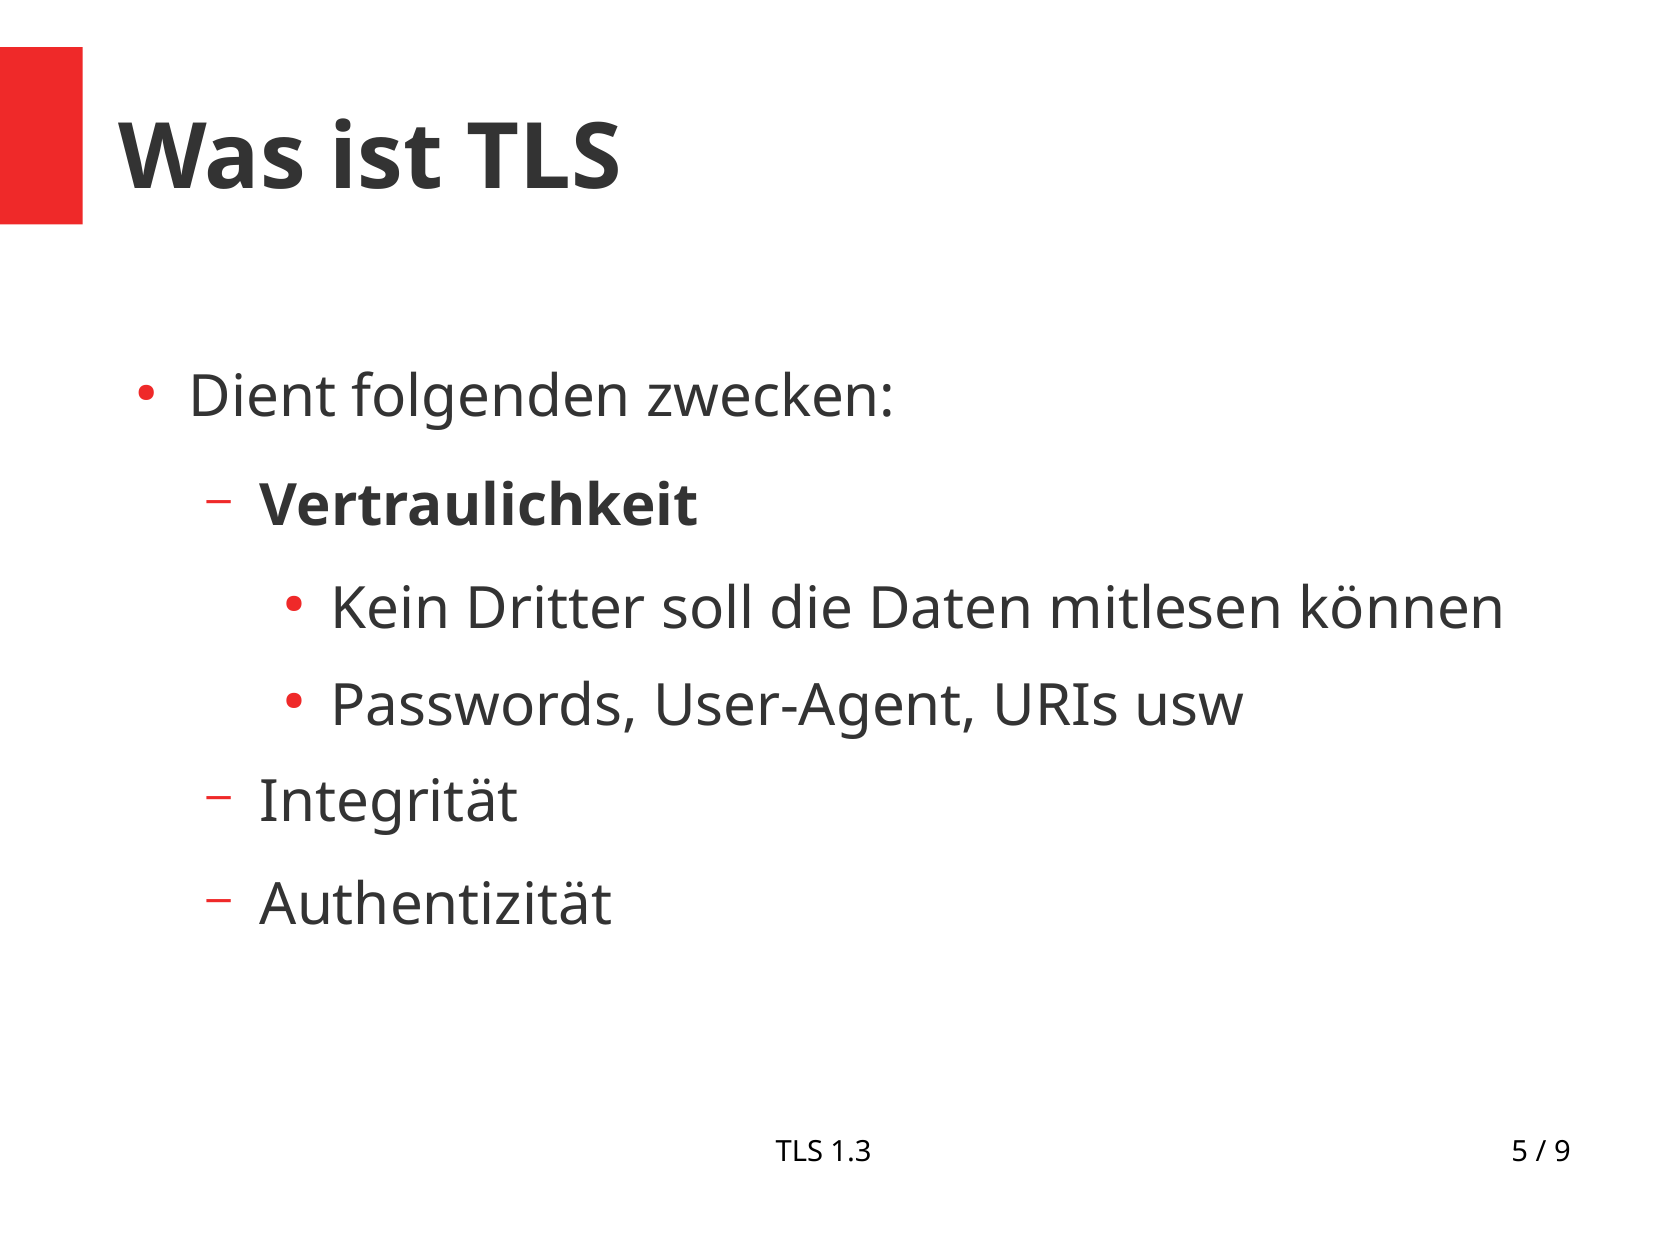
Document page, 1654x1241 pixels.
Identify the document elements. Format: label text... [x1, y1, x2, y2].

list Dient folgenden zwecken: Vertraulichkeit Kein Dritter soll die Daten mitlesen können Passwords, User-Agent, URIs usw Integrität Authentizität [118, 354, 1536, 1074]
title Was ist TLS [118, 49, 1571, 257]
